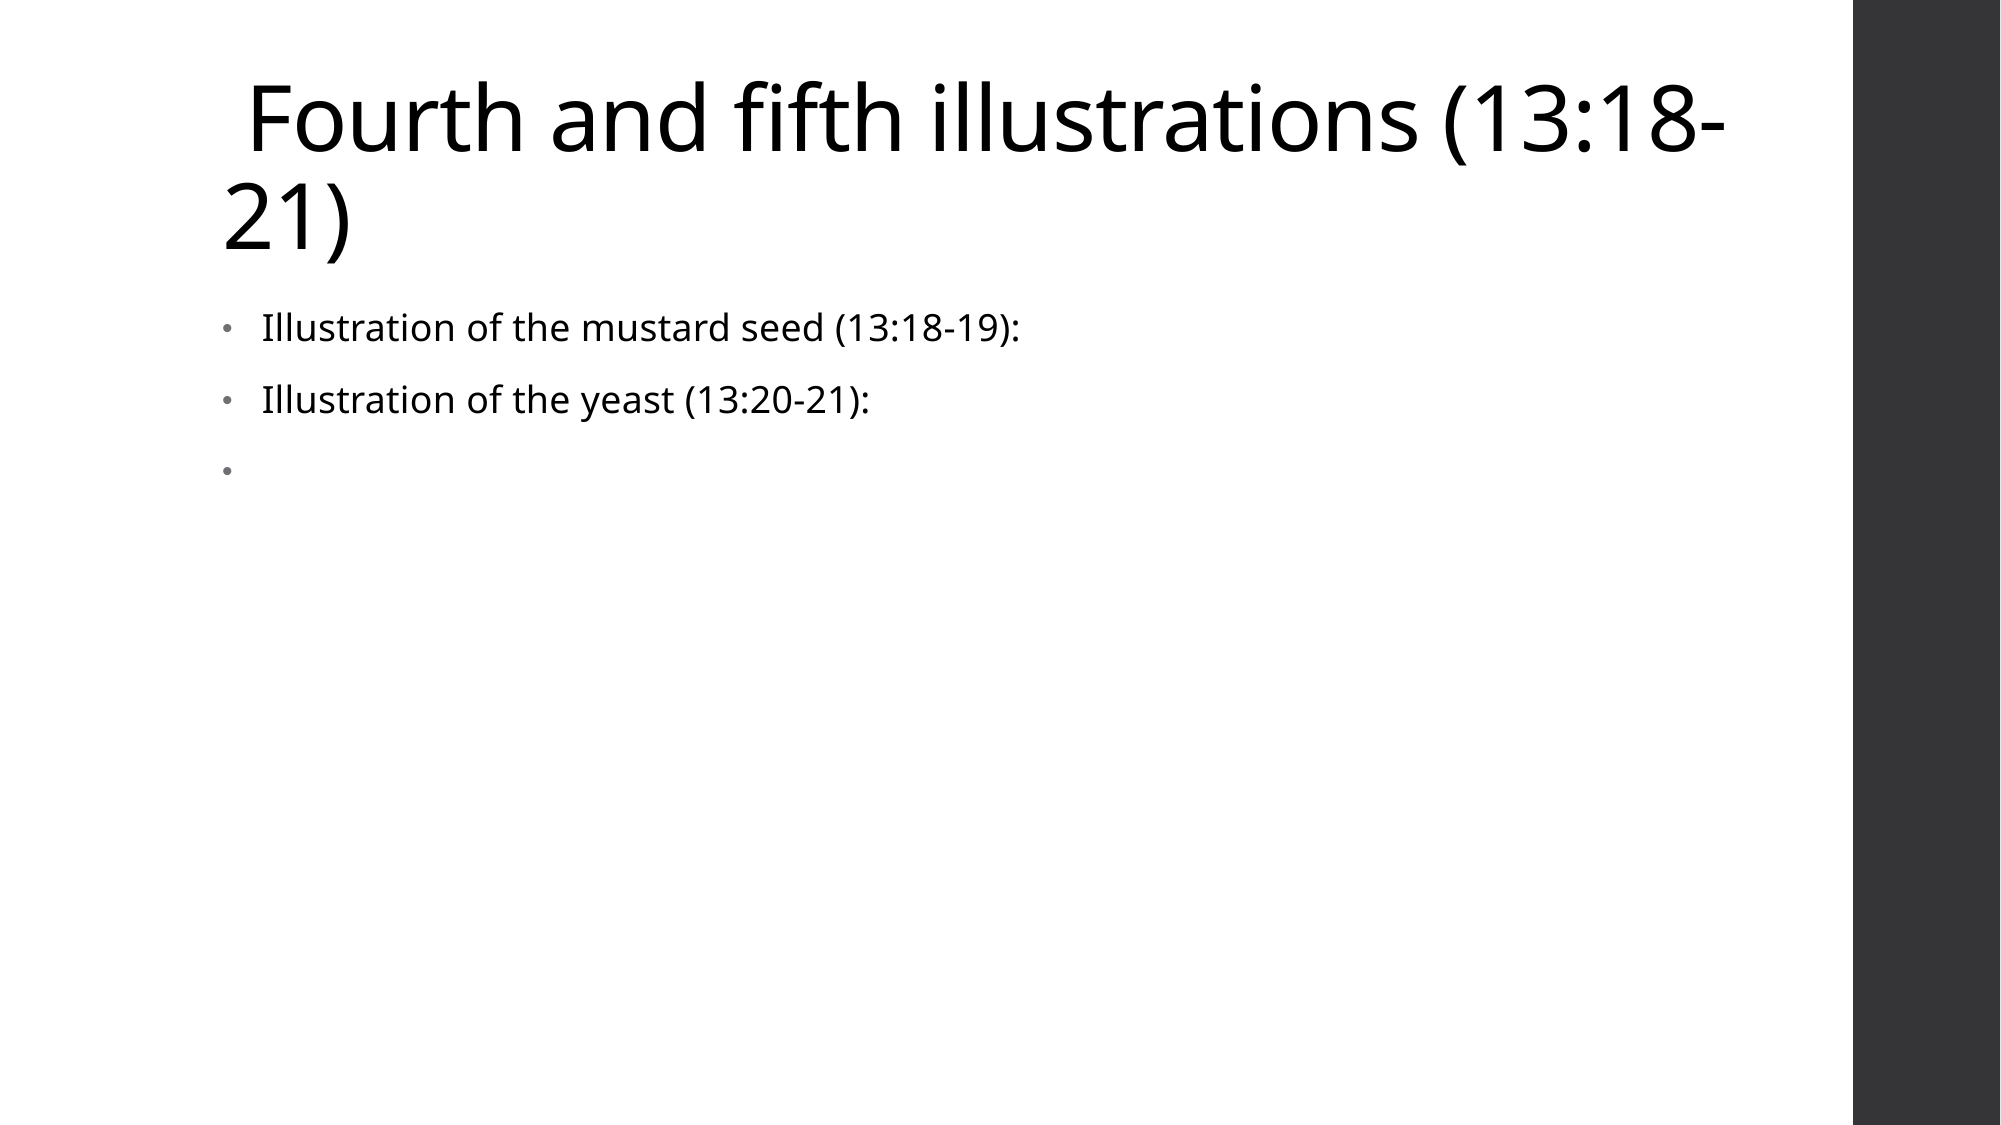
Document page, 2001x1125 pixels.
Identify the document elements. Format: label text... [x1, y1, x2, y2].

title Fourth and fifth illustrations (13:18-21) [206, 60, 1797, 278]
list Illustration of the mustard seed (13:18-19): Illustration of the yeast (13:20-21): [206, 299, 1617, 1014]
